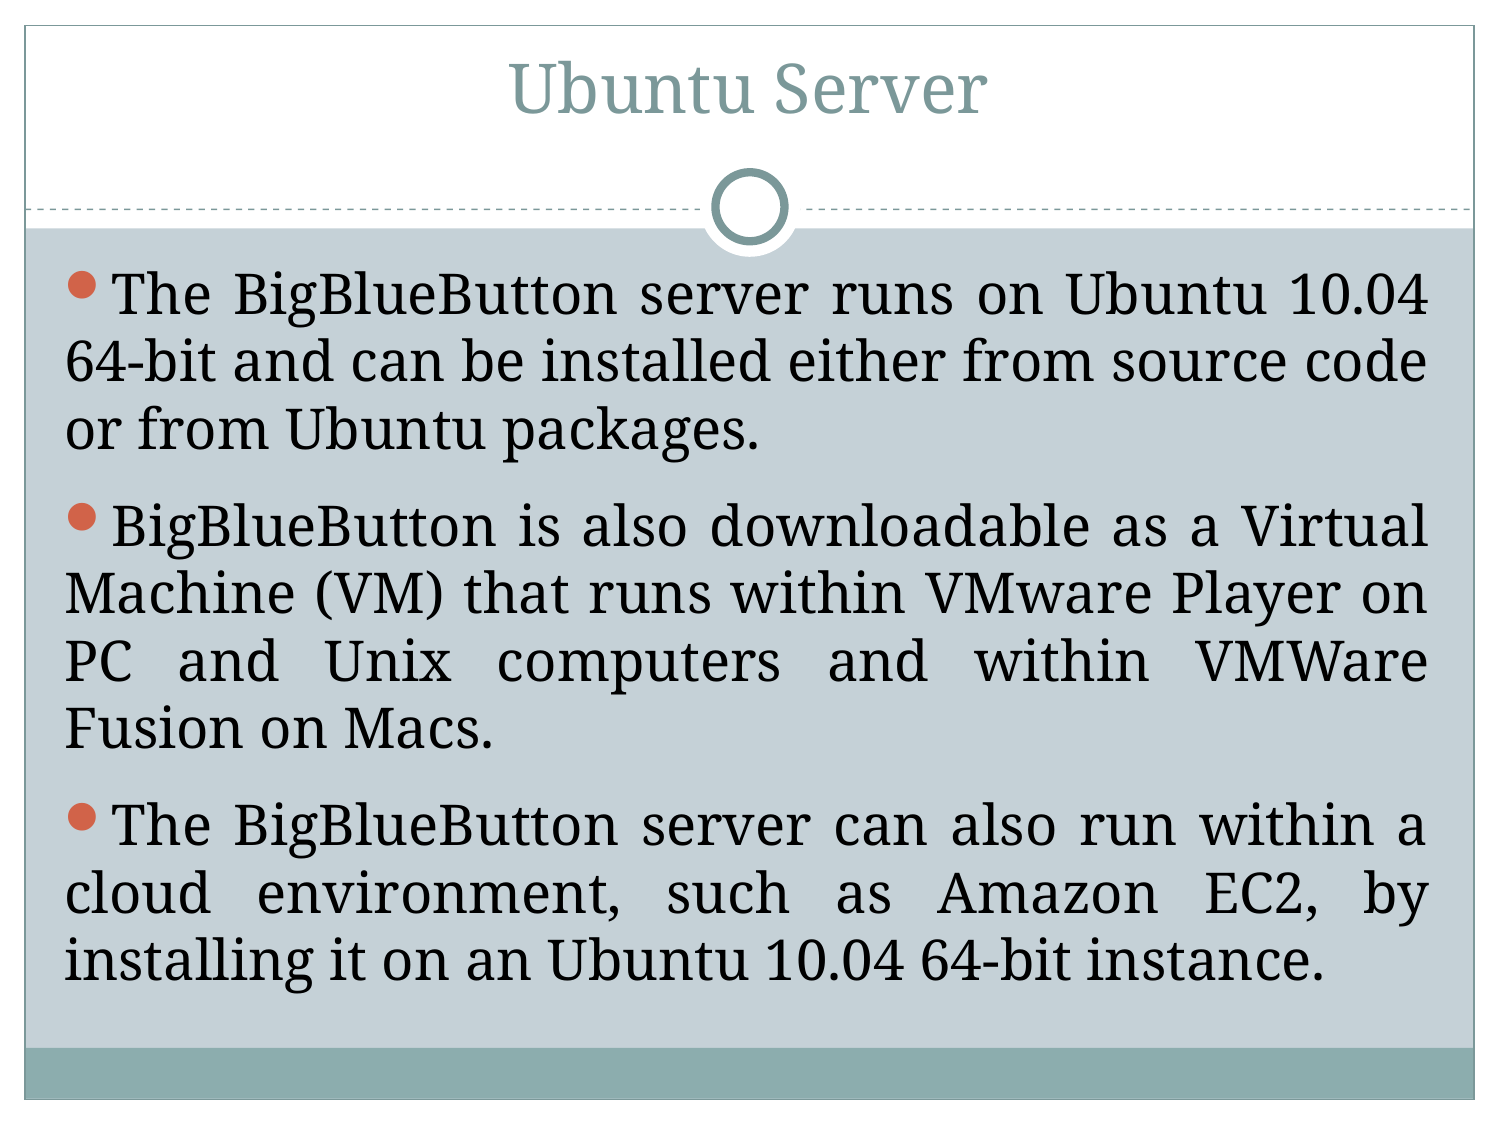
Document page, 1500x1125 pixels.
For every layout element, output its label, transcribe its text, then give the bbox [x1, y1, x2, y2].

title Ubuntu Server [49, 37, 1450, 162]
list The BigBlueButton server runs on Ubuntu 10.04 64-bit and can be installed either from source code or from Ubuntu packages. BigBlueButton is also downloadable as a Virtual Machine (VM) that runs within VMware Player on PC and Unix computers and within VMWare Fusion on Macs. The BigBlueButton server can also run within a cloud environment, such as Amazon EC2, by installing it on an Ubuntu 10.04 64-bit instance. [49, 250, 1445, 1001]
